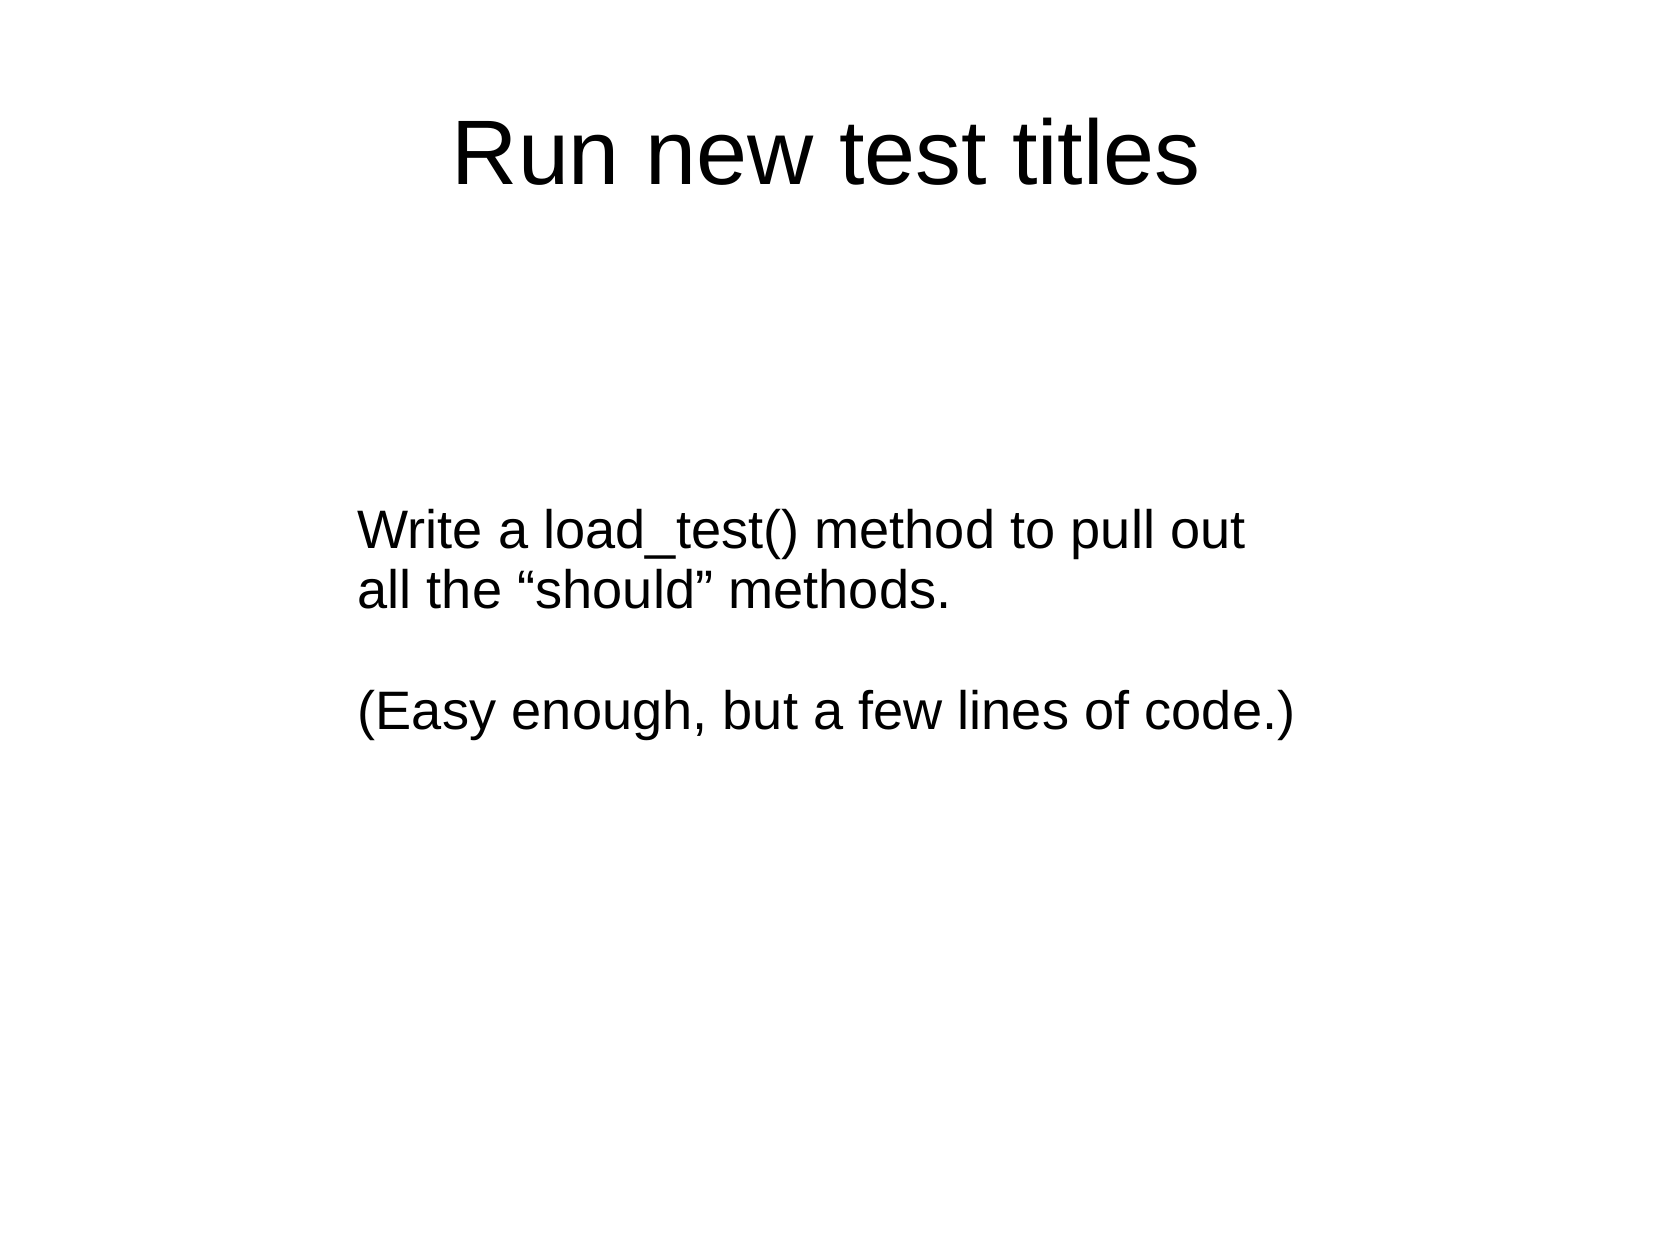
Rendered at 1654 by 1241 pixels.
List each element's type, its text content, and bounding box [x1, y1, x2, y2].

title Run new test titles [82, 49, 1571, 257]
text_box Write a load_test() method to pull out all the “should” methods. (Easy enough, but a few lines of code.) [342, 491, 1311, 749]
